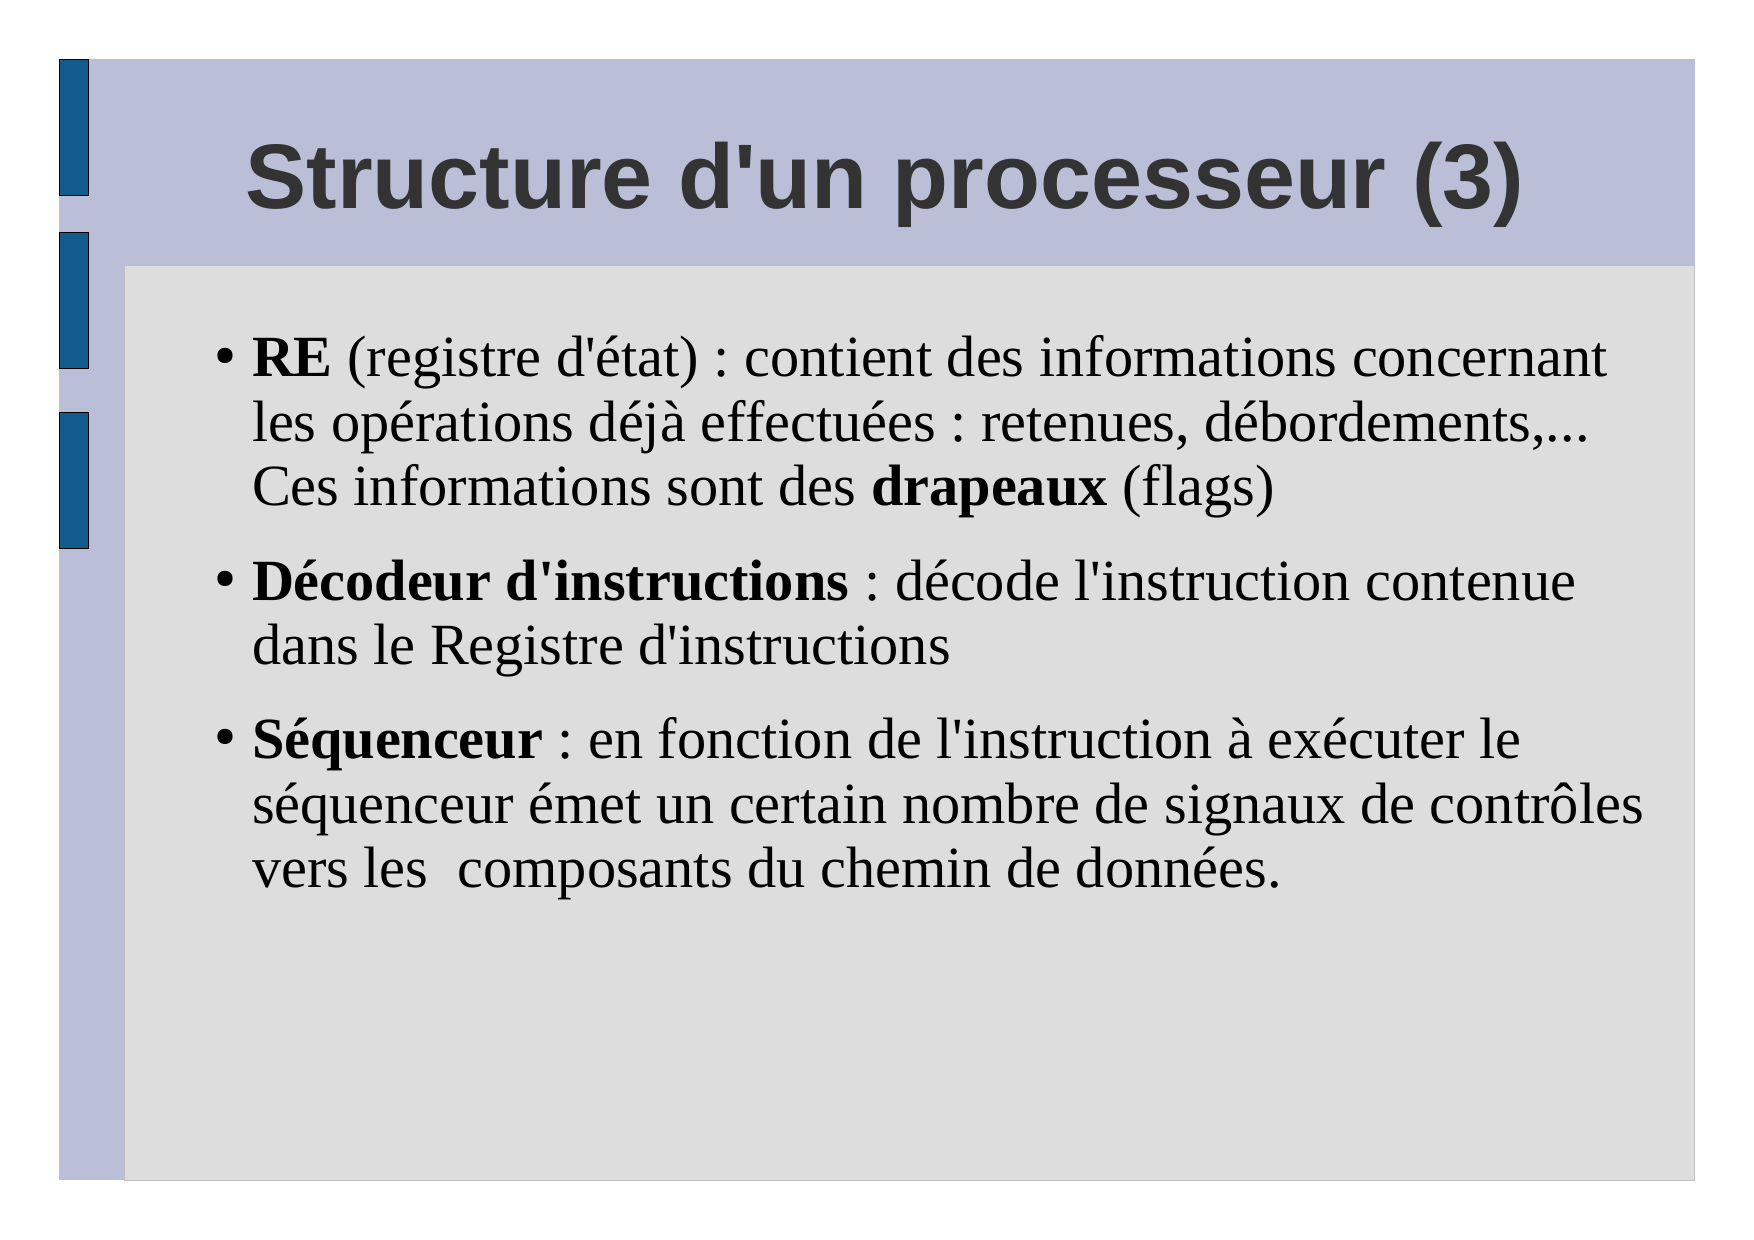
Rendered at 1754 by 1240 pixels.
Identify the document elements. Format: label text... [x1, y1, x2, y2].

title Structure d'un processeur (3) [118, 88, 1654, 266]
list RE (registre d'état) : contient des informations concernant les opérations déjà effectuées : retenues, débordements,... Ces informations sont des drapeaux (flags) Décodeur d'instructions : décode l'instruction contenue dans le Registre d'instructions Séquenceur : en fonction de l'instruction à exécuter le séquenceur émet un certain nombre de signaux de contrôles vers les composants du chemin de données. [177, 324, 1654, 1152]
